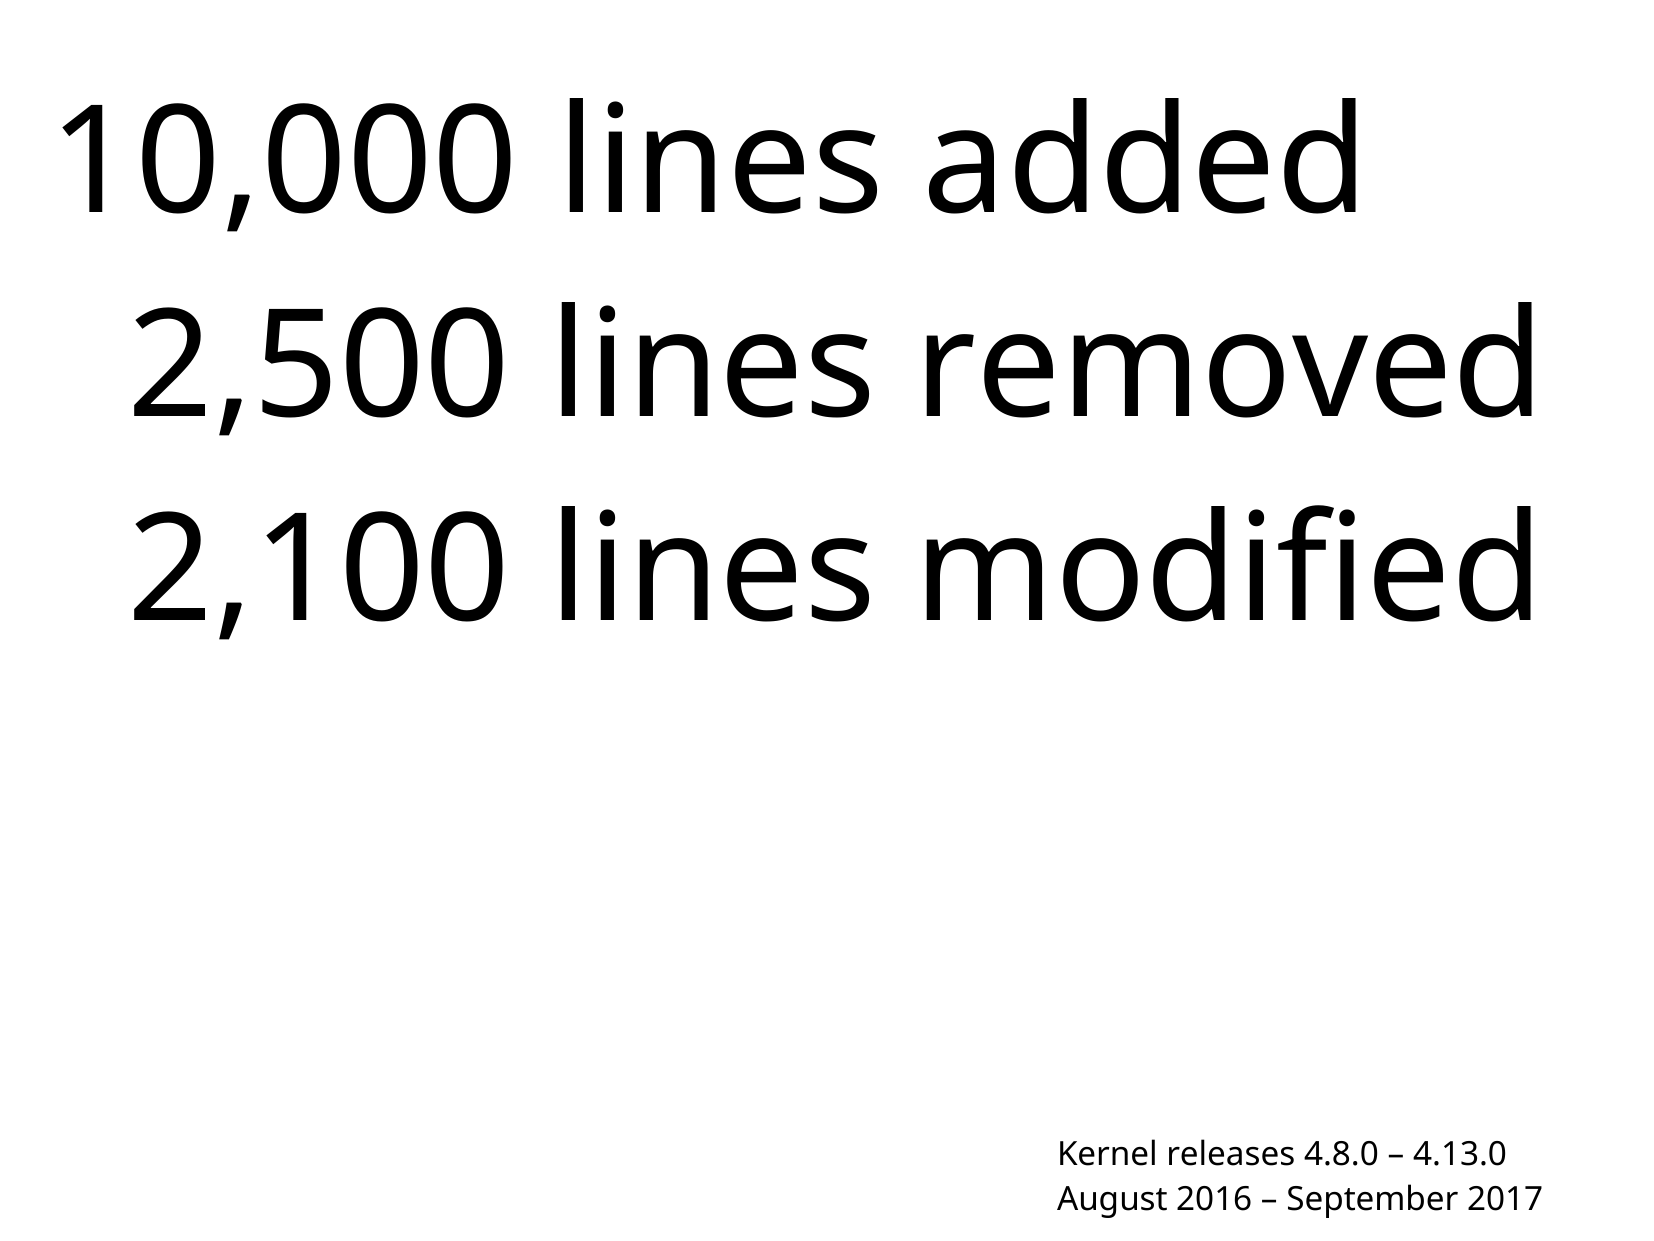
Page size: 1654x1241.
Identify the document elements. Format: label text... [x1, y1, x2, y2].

text_box 10,000 lines added 2,500 lines removed 2,100 lines modified [34, 44, 1629, 600]
text_box Kernel releases 4.8.0 – 4.13.0 August 2016 – September 2017 [1042, 1122, 1569, 1218]
